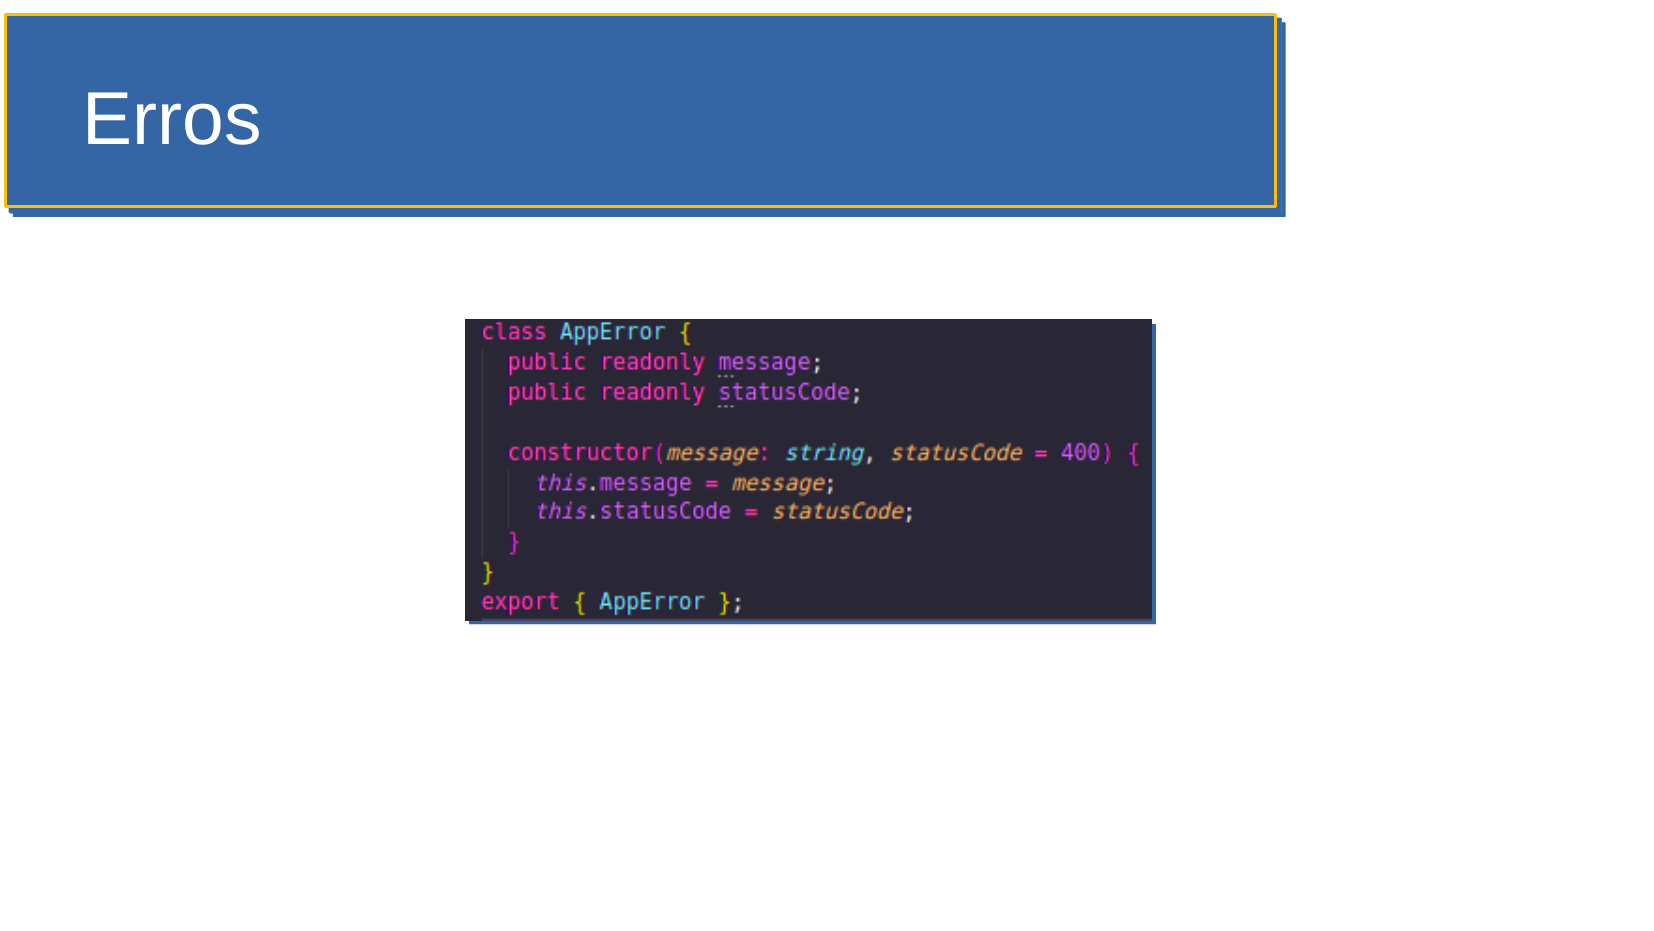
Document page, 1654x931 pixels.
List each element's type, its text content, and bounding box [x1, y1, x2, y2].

title Erros [82, 44, 1235, 192]
picture [465, 319, 1152, 621]
